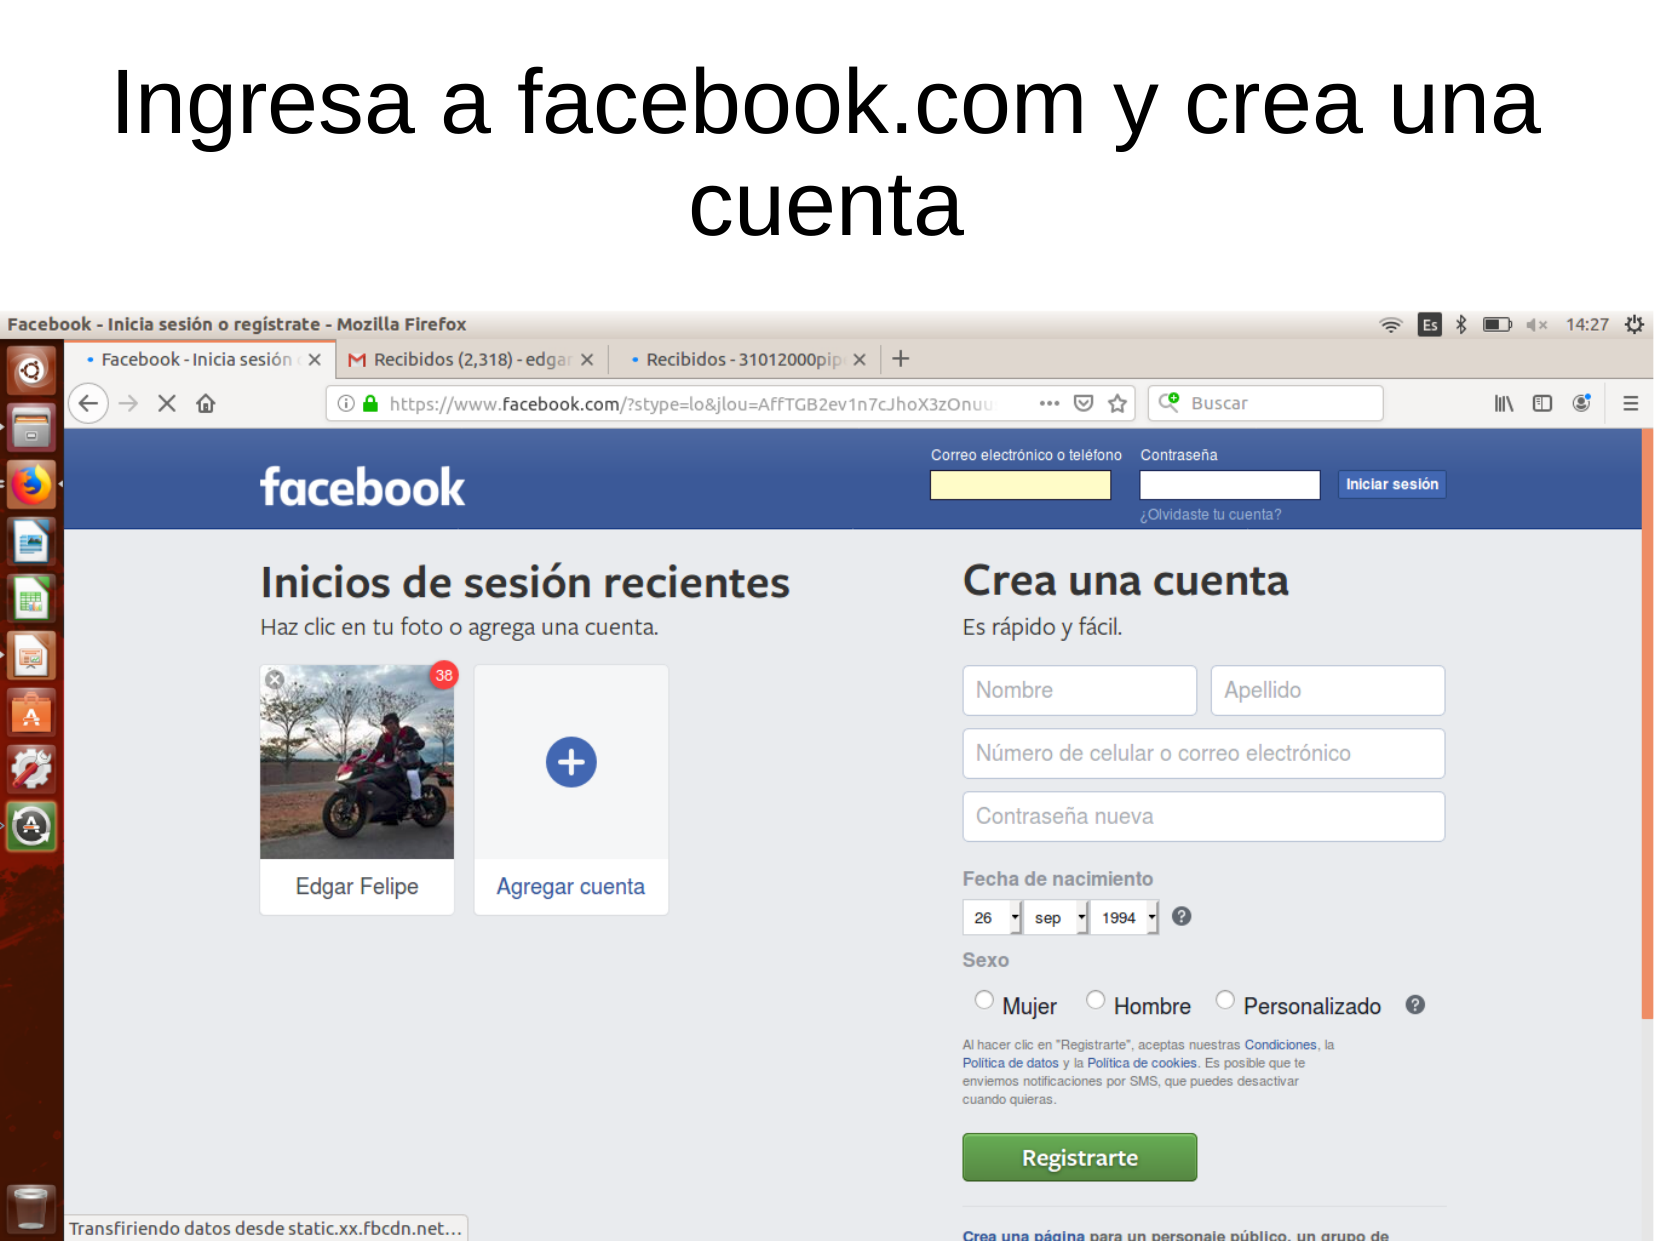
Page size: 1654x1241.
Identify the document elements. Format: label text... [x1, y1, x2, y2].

title Ingresa a facebook.com y crea una cuenta [82, 49, 1571, 257]
picture [0, 310, 1654, 1241]
